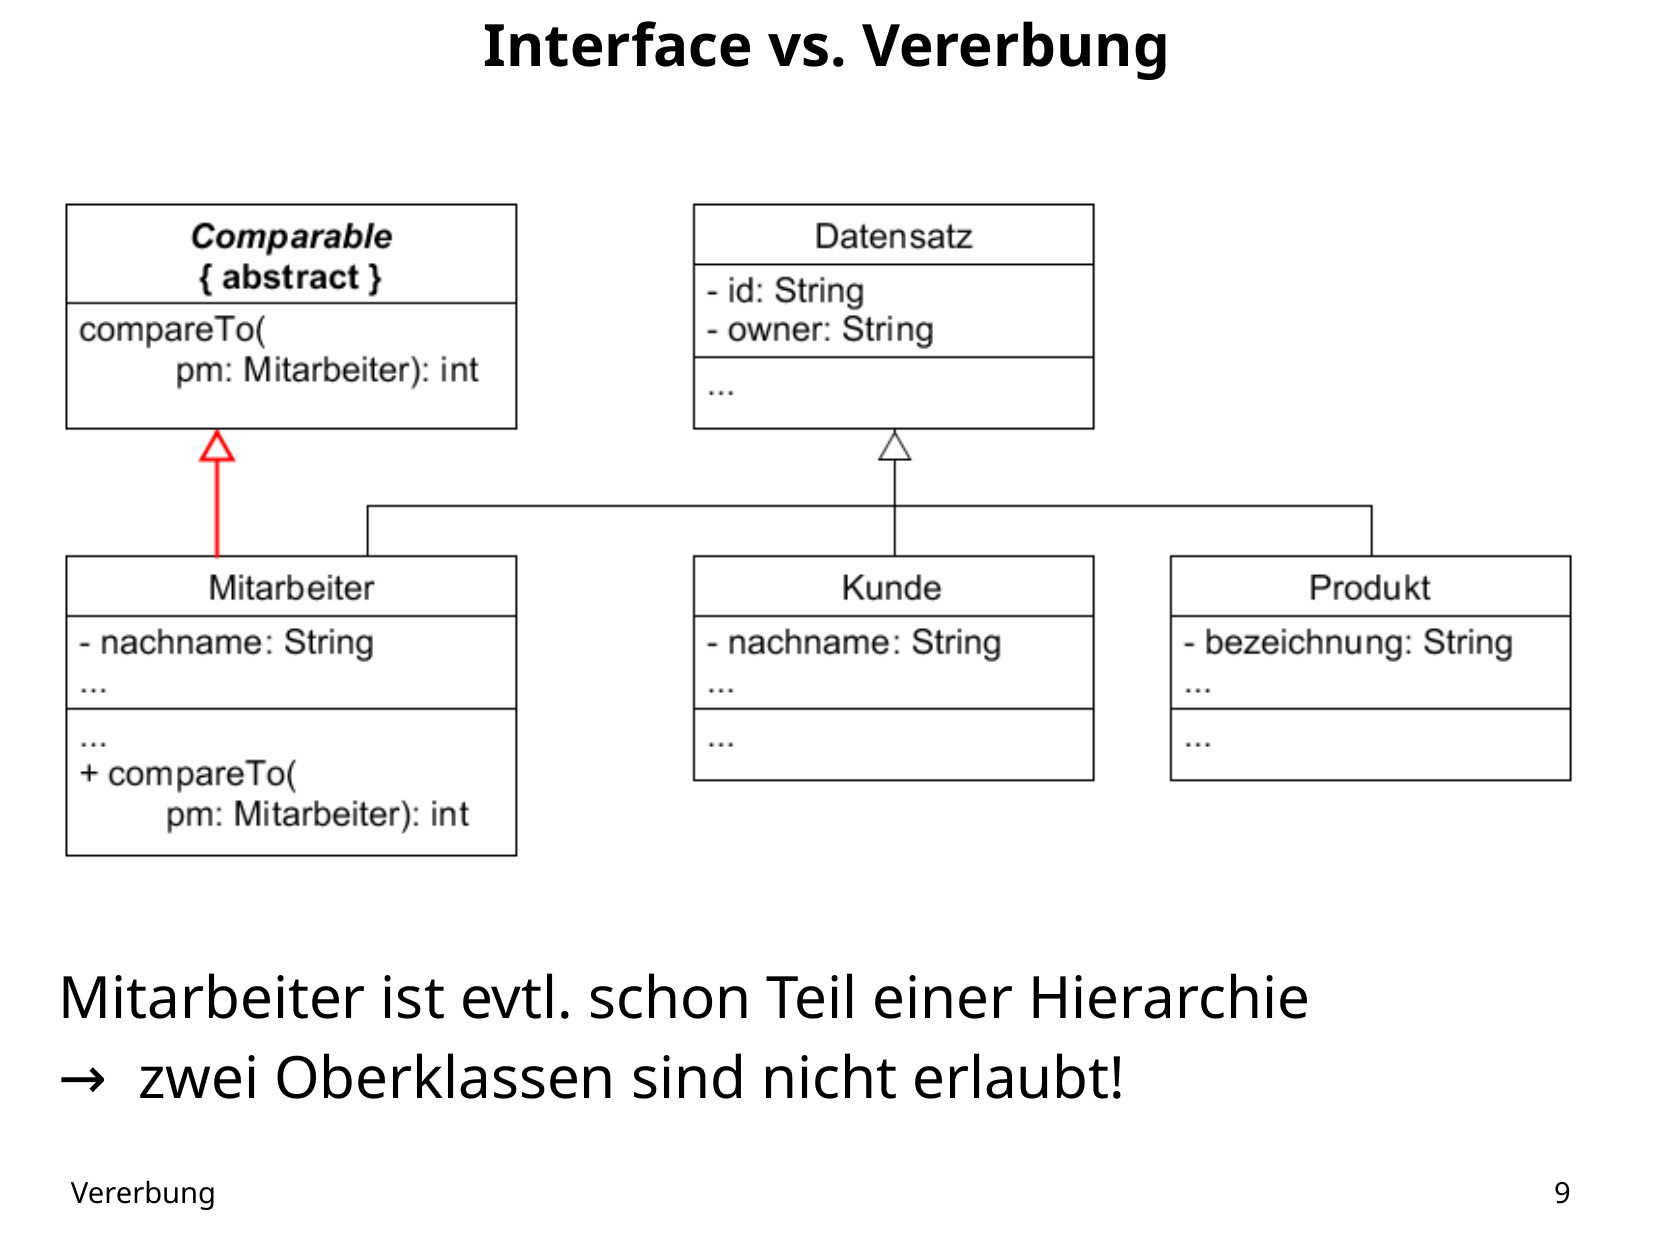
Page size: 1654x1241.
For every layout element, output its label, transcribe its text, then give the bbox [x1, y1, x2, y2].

title Interface vs. Vererbung [0, 5, 1654, 83]
list Mitarbeiter ist evtl. schon Teil einer Hierarchie → zwei Oberklassen sind nicht erlaubt! [59, 956, 1607, 1146]
picture [64, 177, 1574, 859]
